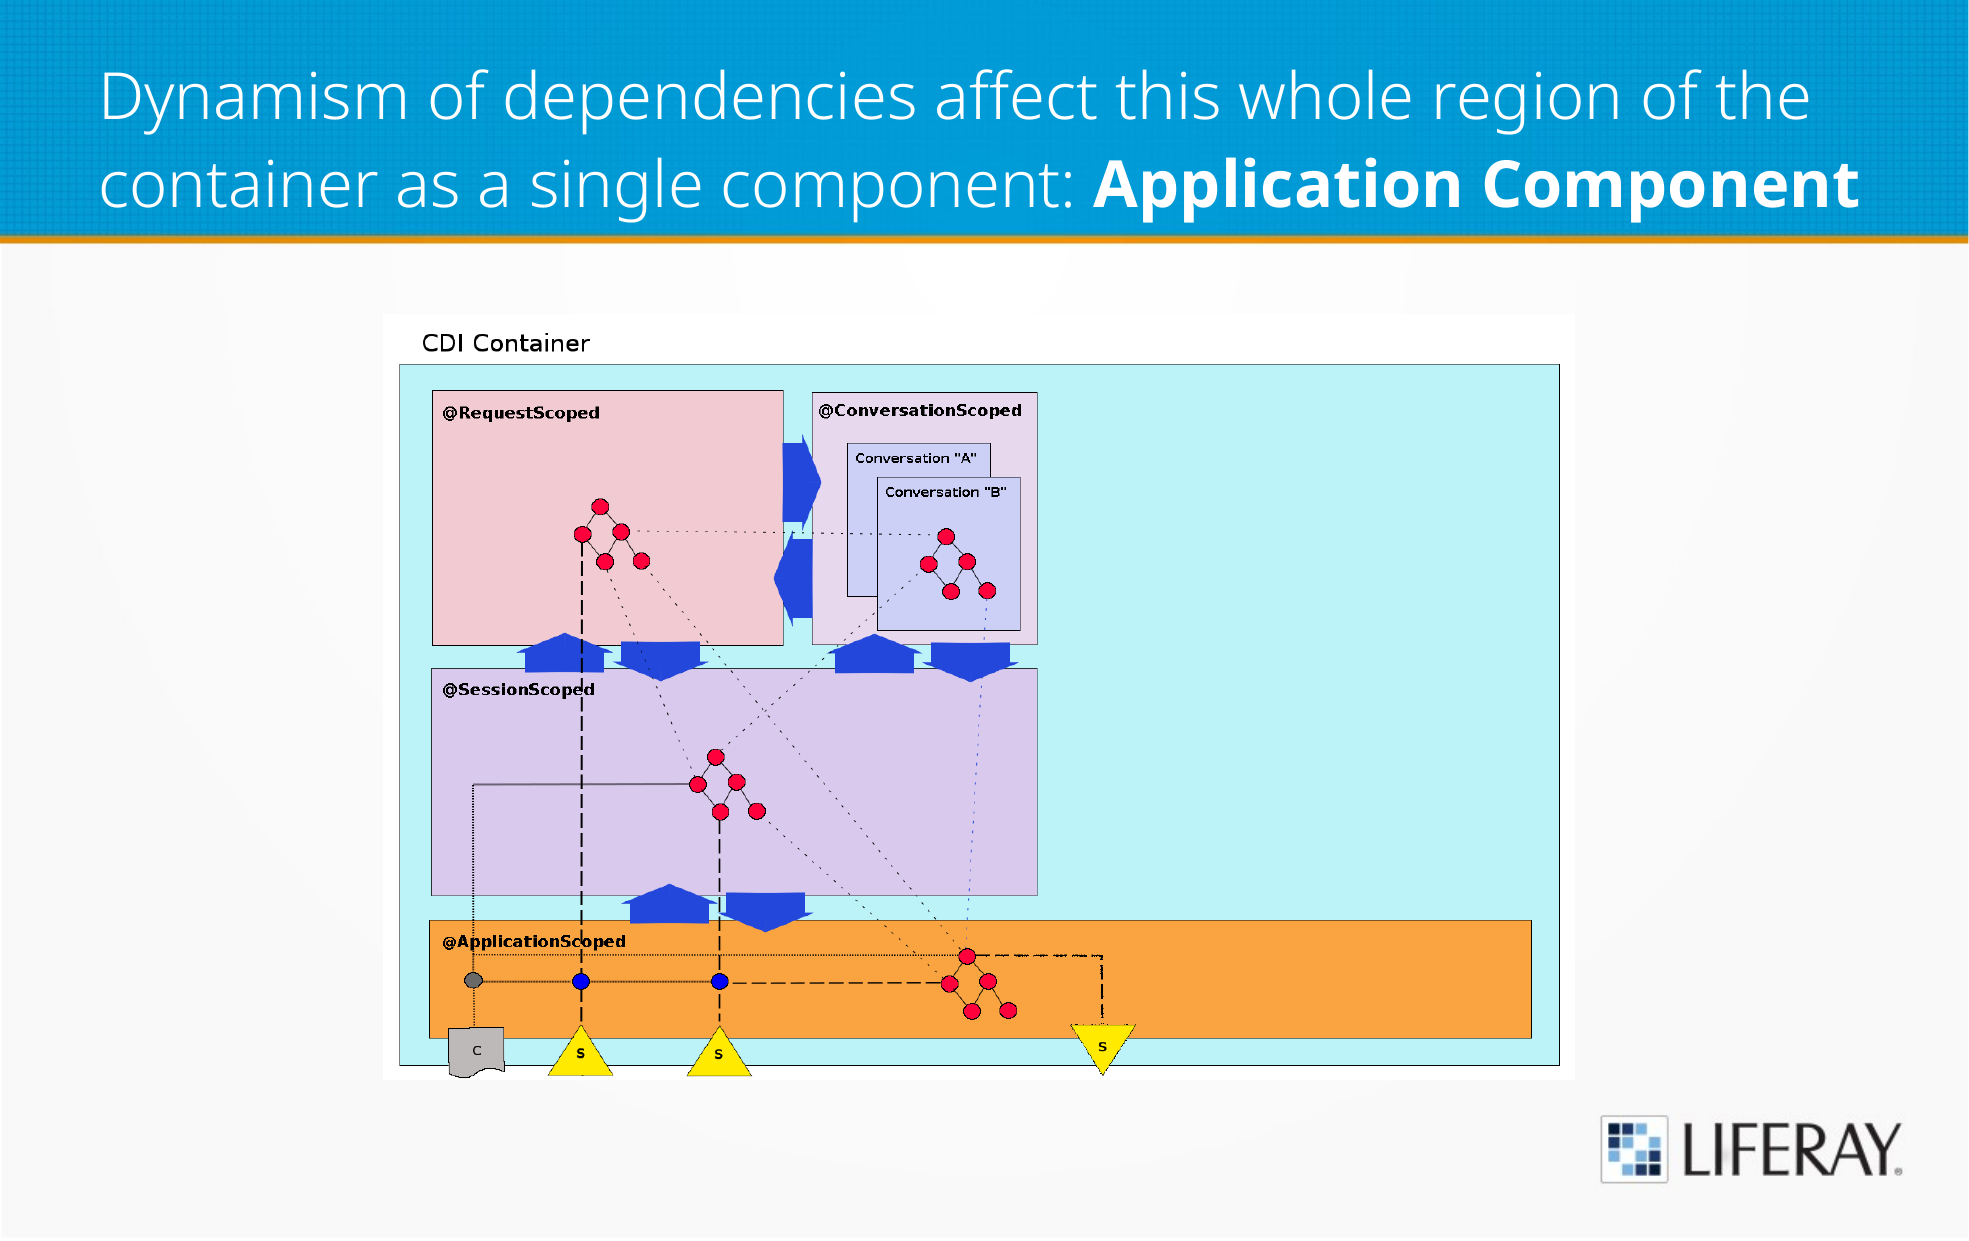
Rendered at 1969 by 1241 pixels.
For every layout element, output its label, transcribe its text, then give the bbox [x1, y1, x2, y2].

picture [0, 233, 1969, 1241]
title Dynamism of dependencies affect this whole region of the container as a single component: Application Component [98, 19, 1870, 227]
